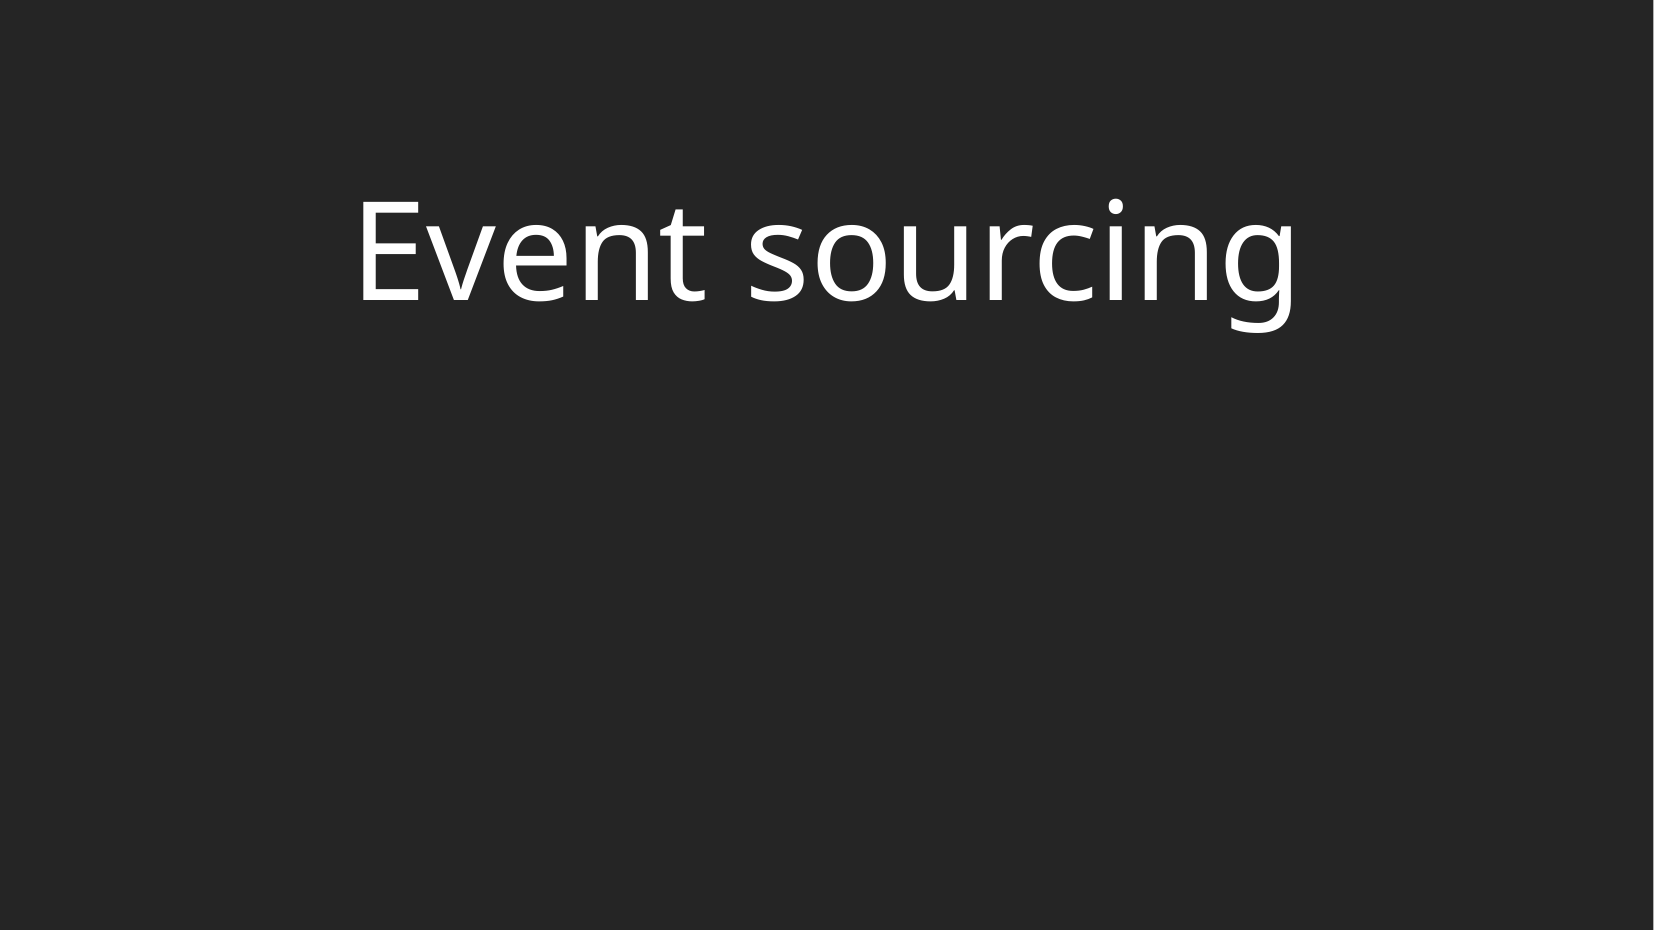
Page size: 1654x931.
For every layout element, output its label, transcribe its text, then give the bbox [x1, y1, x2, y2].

title Event sourcing [82, 140, 1571, 355]
